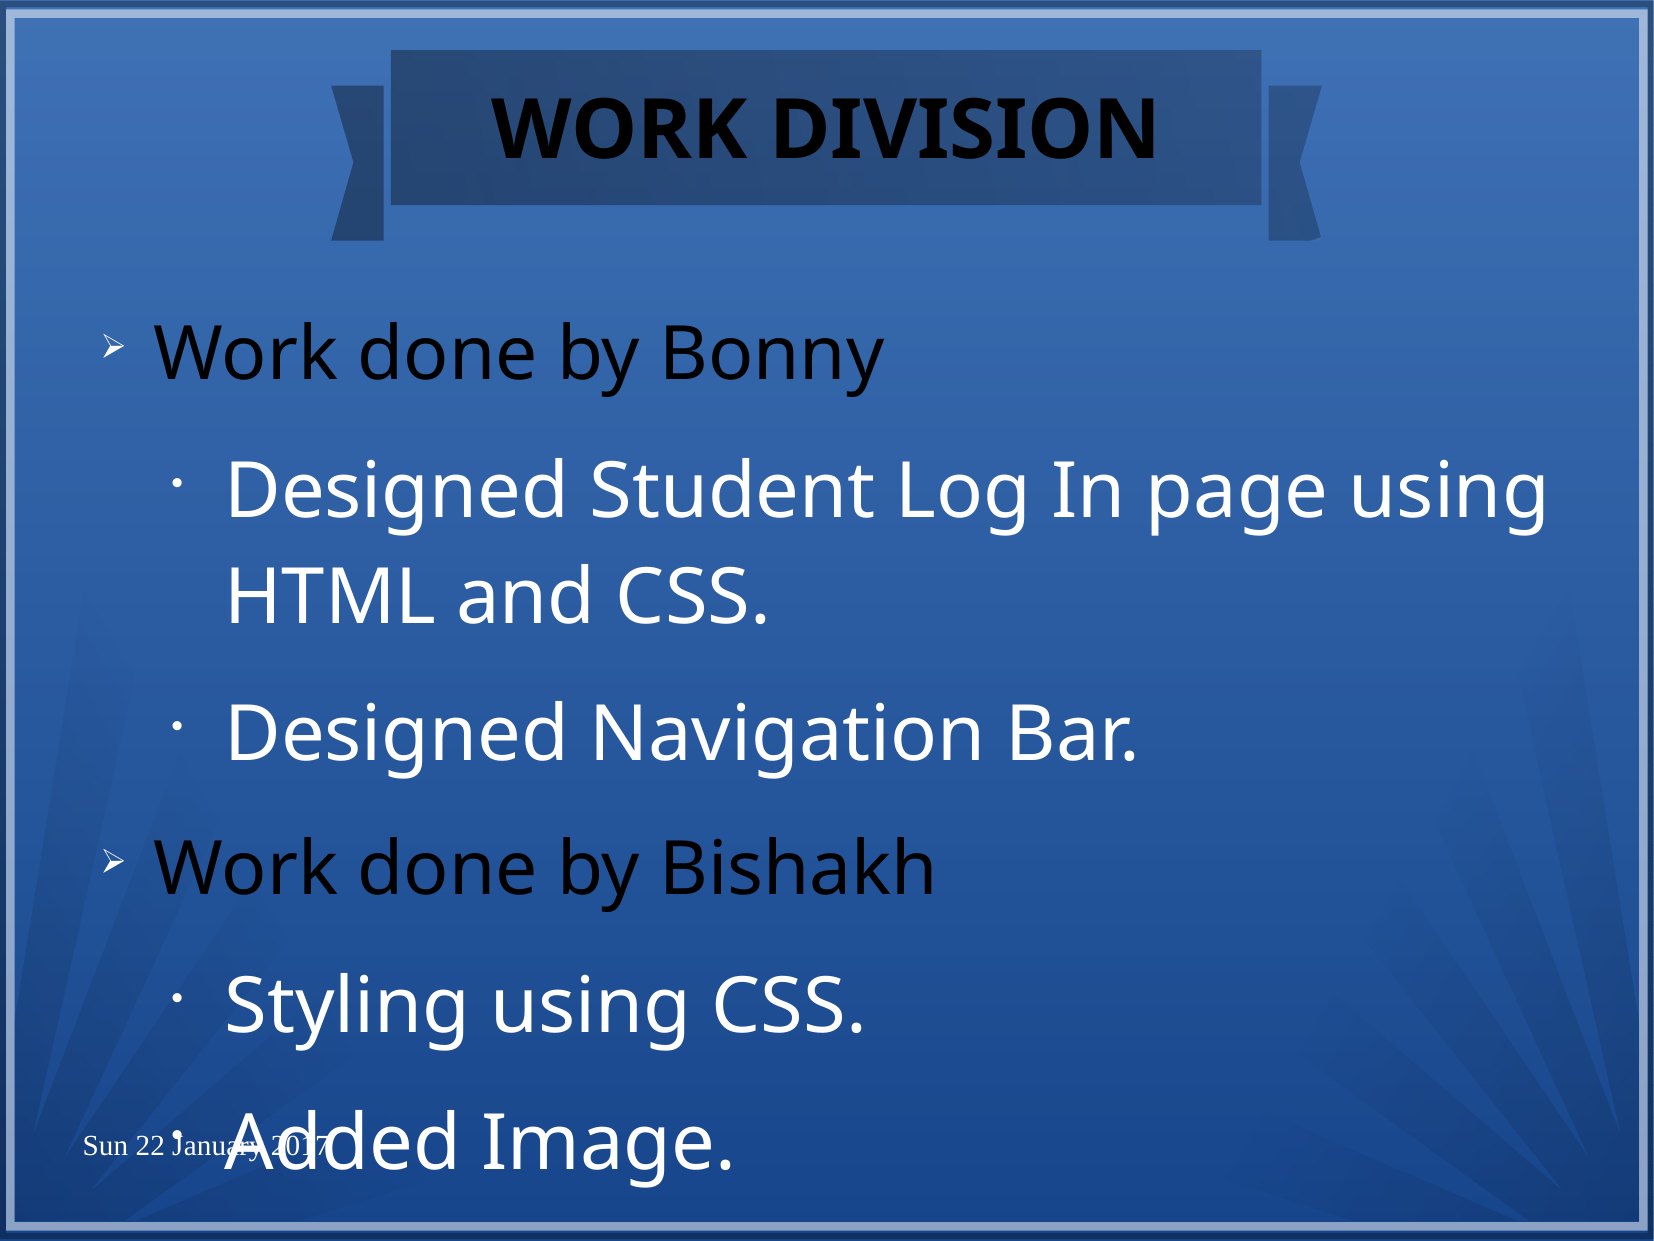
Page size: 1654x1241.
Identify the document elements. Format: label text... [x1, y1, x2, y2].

title WORK DIVISION [389, 47, 1264, 205]
list Work done by Bonny Designed Student Log In page using HTML and CSS. Designed Navigation Bar. Work done by Bishakh Styling using CSS. Added Image. [82, 299, 1571, 1241]
